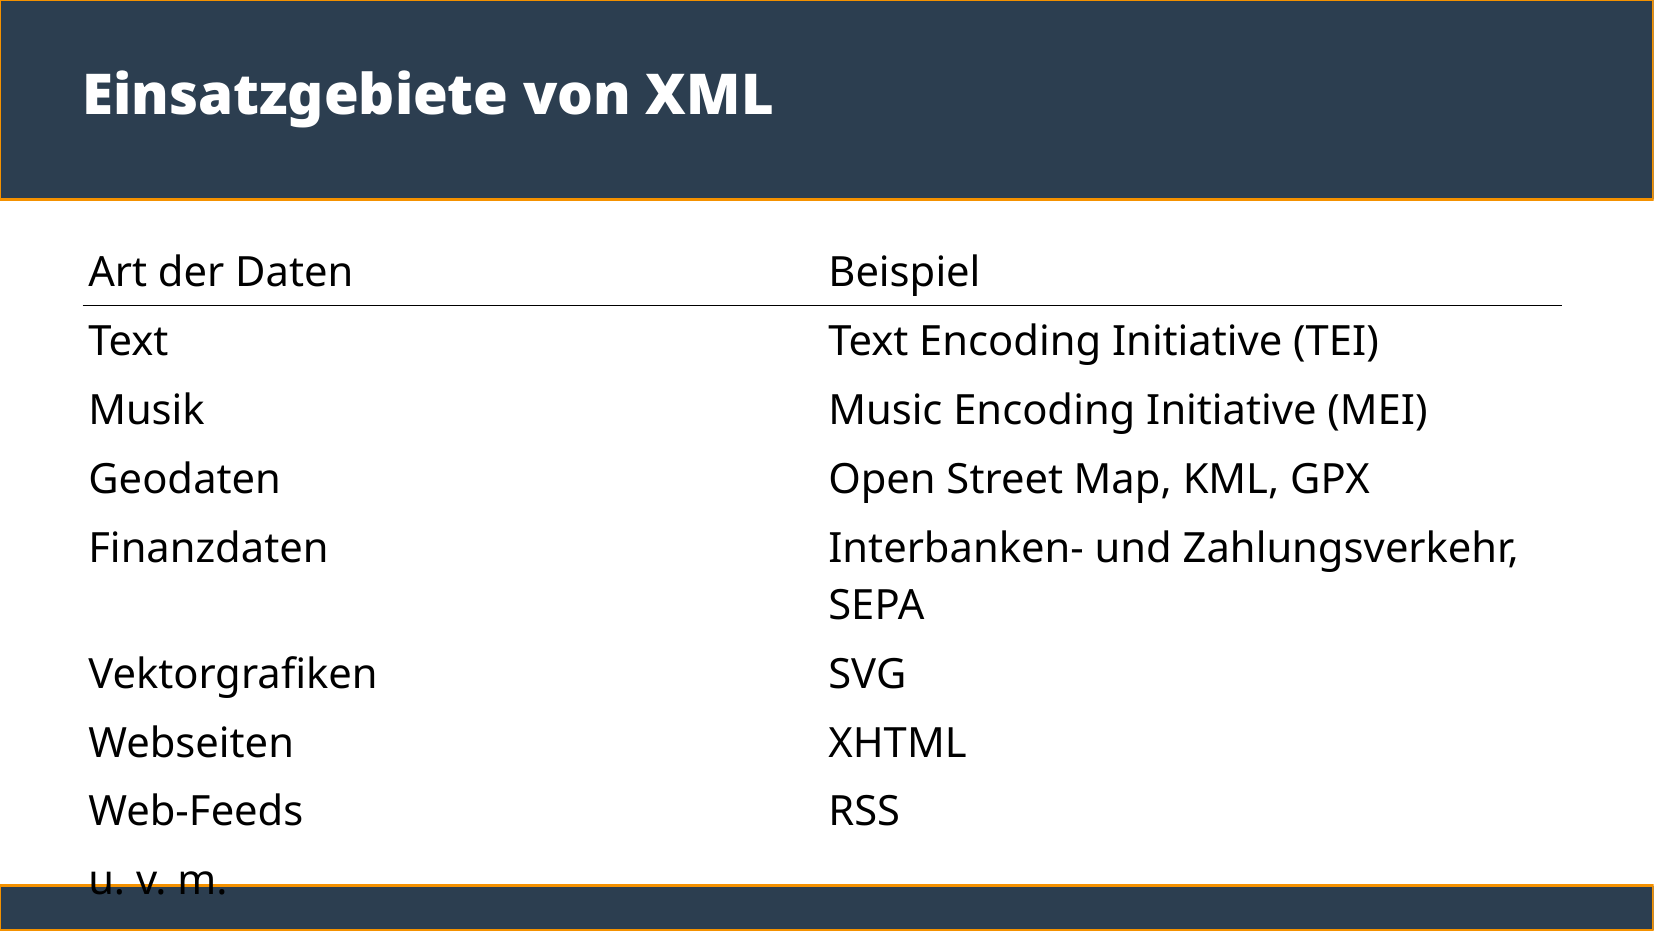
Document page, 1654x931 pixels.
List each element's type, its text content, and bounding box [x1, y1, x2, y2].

table_cell Text [83, 306, 822, 374]
table_header Beispiel [822, 236, 1562, 305]
table_cell Web-Feeds [83, 775, 822, 844]
table_header Art der Daten [83, 236, 822, 305]
table_cell Vektorgrafiken [83, 638, 822, 706]
table_cell u. v. m. [83, 844, 1562, 913]
table_cell Finanzdaten [83, 512, 822, 638]
table_cell Geodaten [83, 443, 822, 512]
table_cell RSS [822, 775, 1562, 844]
table_cell Interbanken- und Zahlungsverkehr, SEPA [822, 512, 1562, 638]
table_cell Musik [83, 374, 822, 443]
table_cell XHTML [822, 706, 1562, 775]
table_cell Music Encoding Initiative (MEI) [822, 374, 1562, 443]
table_cell Text Encoding Initiative (TEI) [822, 306, 1562, 374]
table_cell Open Street Map, KML, GPX [822, 443, 1562, 512]
table_cell SVG [822, 638, 1562, 706]
table_cell Webseiten [83, 706, 822, 775]
title Einsatzgebiete von XML [82, 14, 1571, 171]
